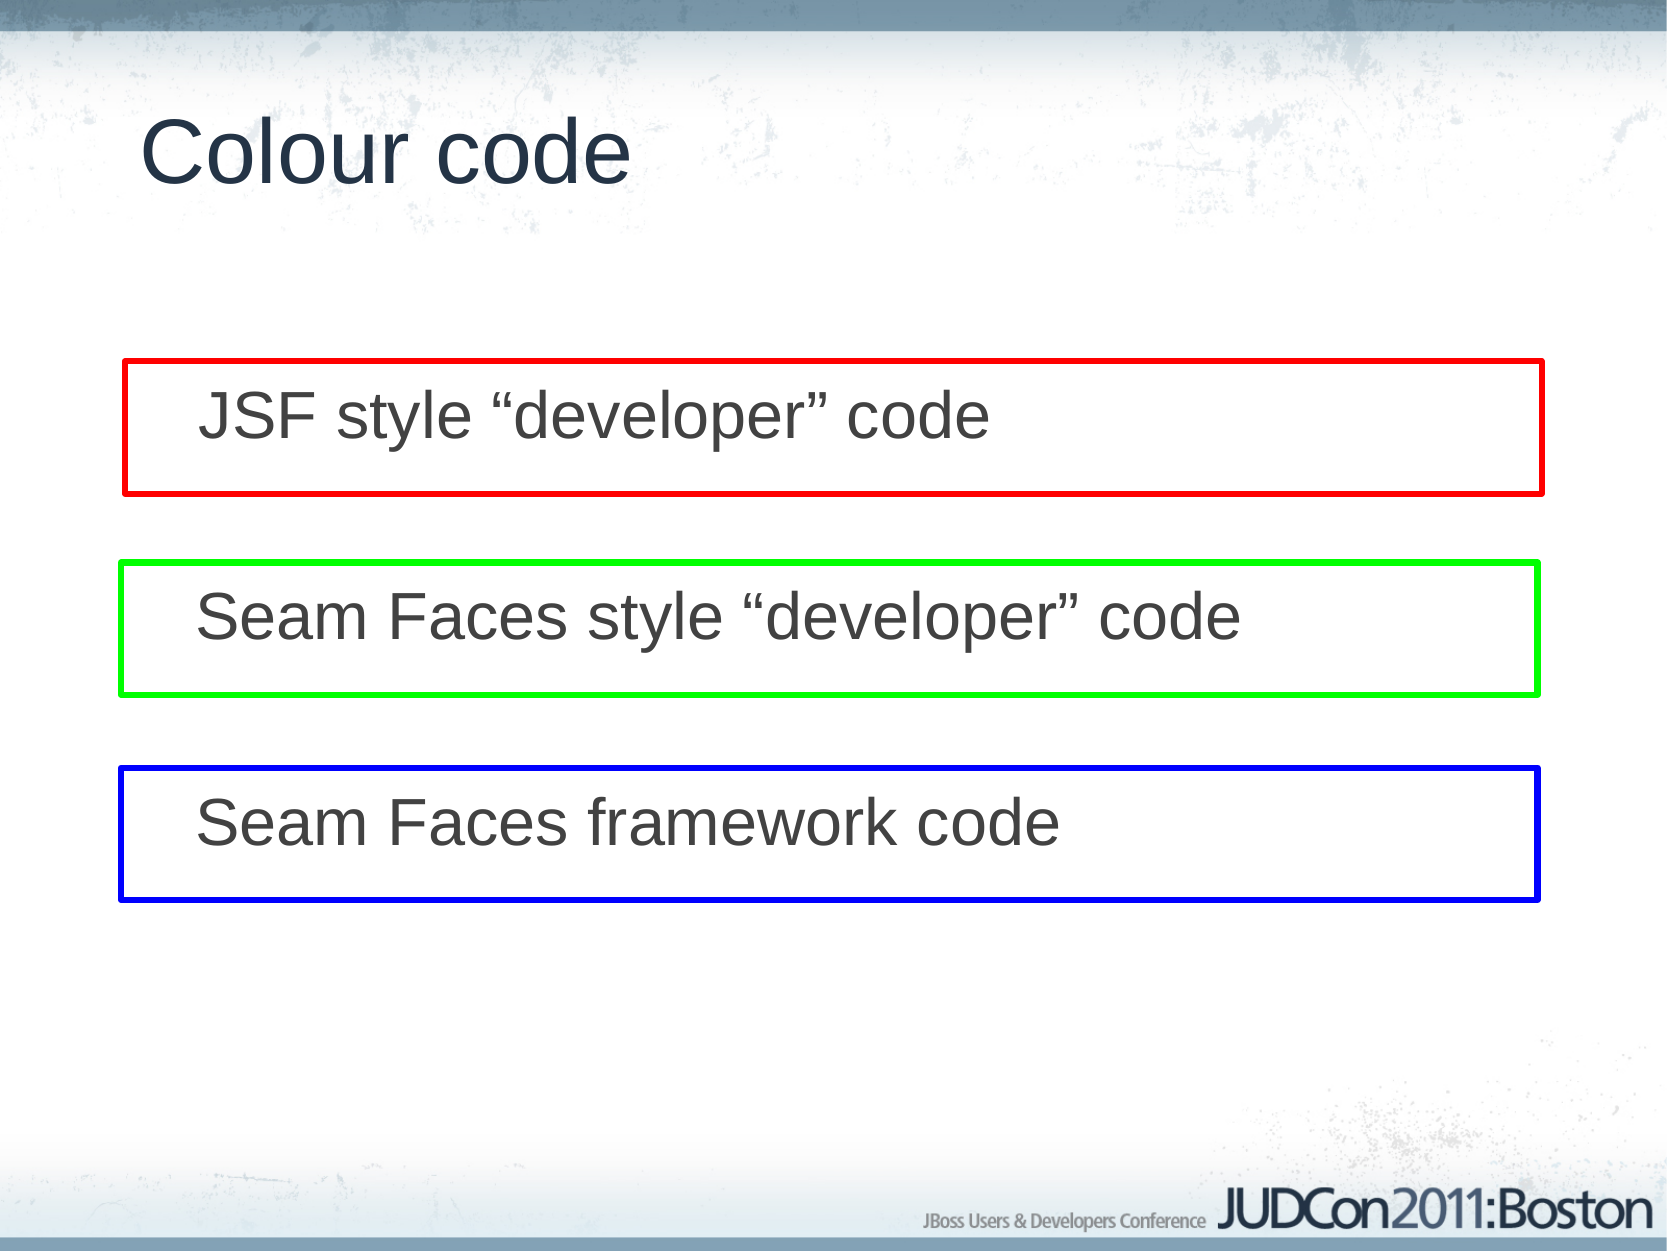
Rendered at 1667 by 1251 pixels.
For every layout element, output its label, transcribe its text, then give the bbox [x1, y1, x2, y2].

list Seam Faces framework code [120, 767, 1538, 901]
title Colour code [124, 84, 1542, 347]
list Seam Faces style “developer” code [120, 562, 1538, 695]
picture [0, 0, 1667, 1251]
list JSF style “developer” code [124, 361, 1542, 494]
